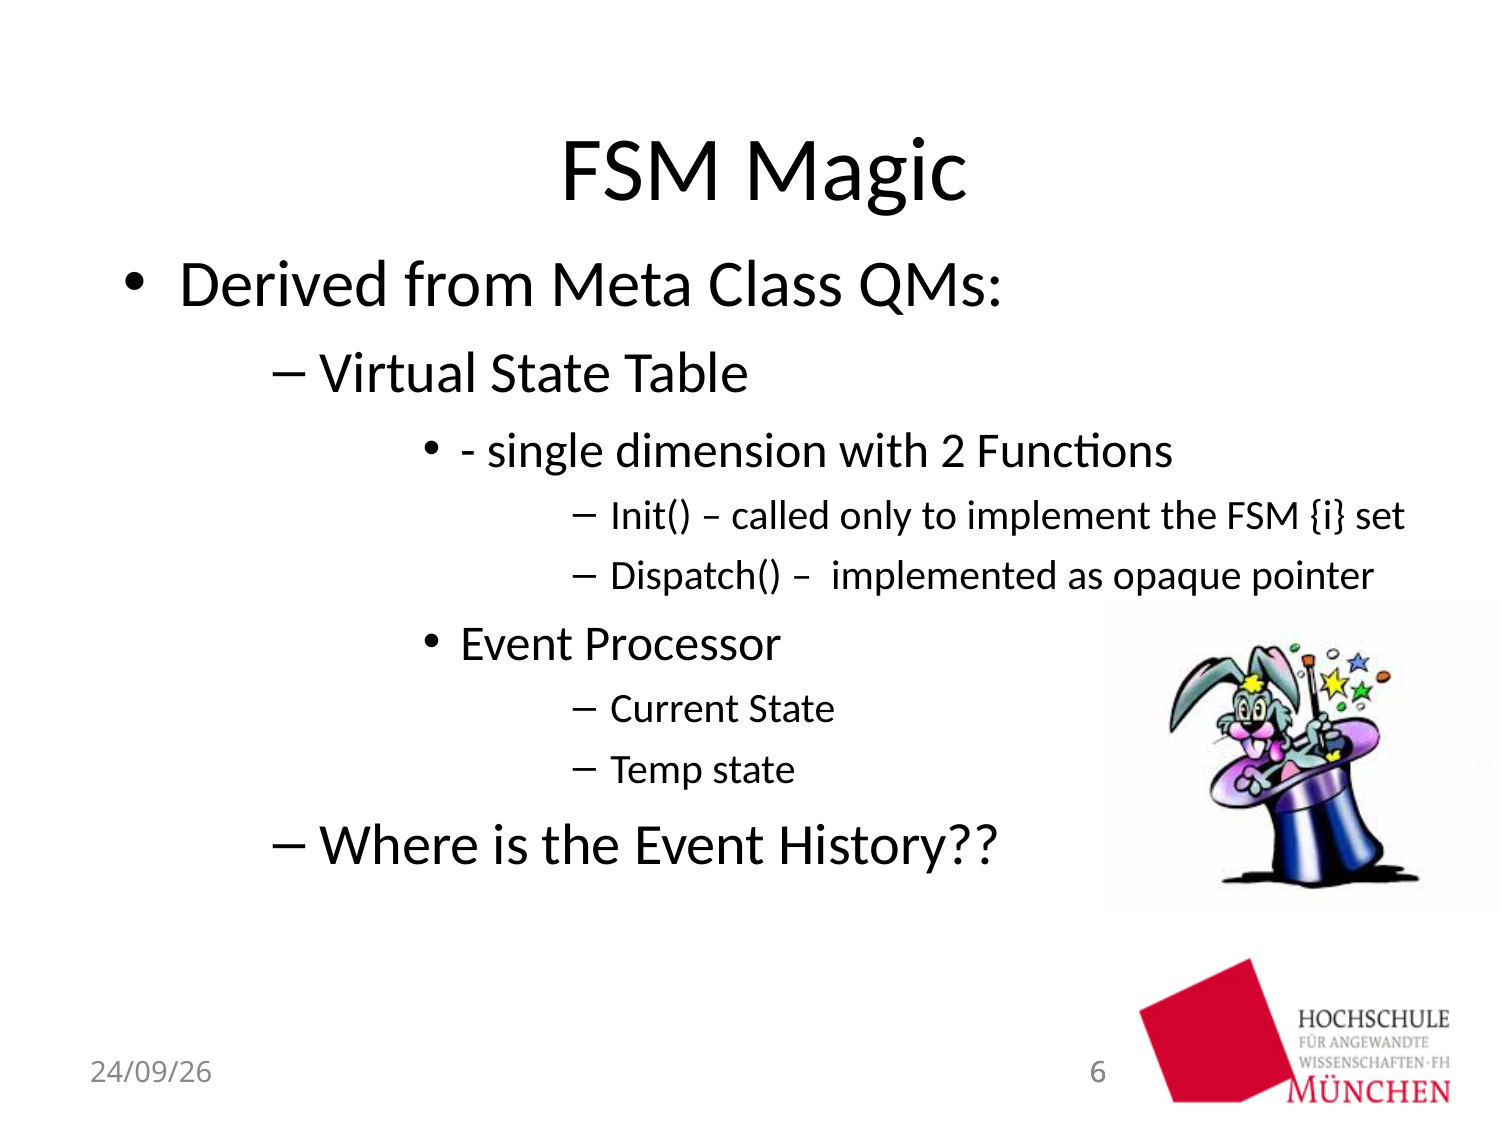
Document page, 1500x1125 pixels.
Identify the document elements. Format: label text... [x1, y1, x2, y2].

title [75, 45, 1426, 233]
text_box [1074, 1042, 1426, 1103]
text_box 25/05/2015 [75, 1042, 426, 1103]
list Derived from Meta Class QMs: Virtual State Table - single dimension with 2 Functions Init() – called only to implement the FSM {i} set Dispatch() – implemented as opaque pointer Event Processor Current State Temp state Where is the Event History?? [107, 232, 1458, 914]
text_box FSM Magic [99, 70, 1450, 258]
picture [1103, 603, 1500, 914]
